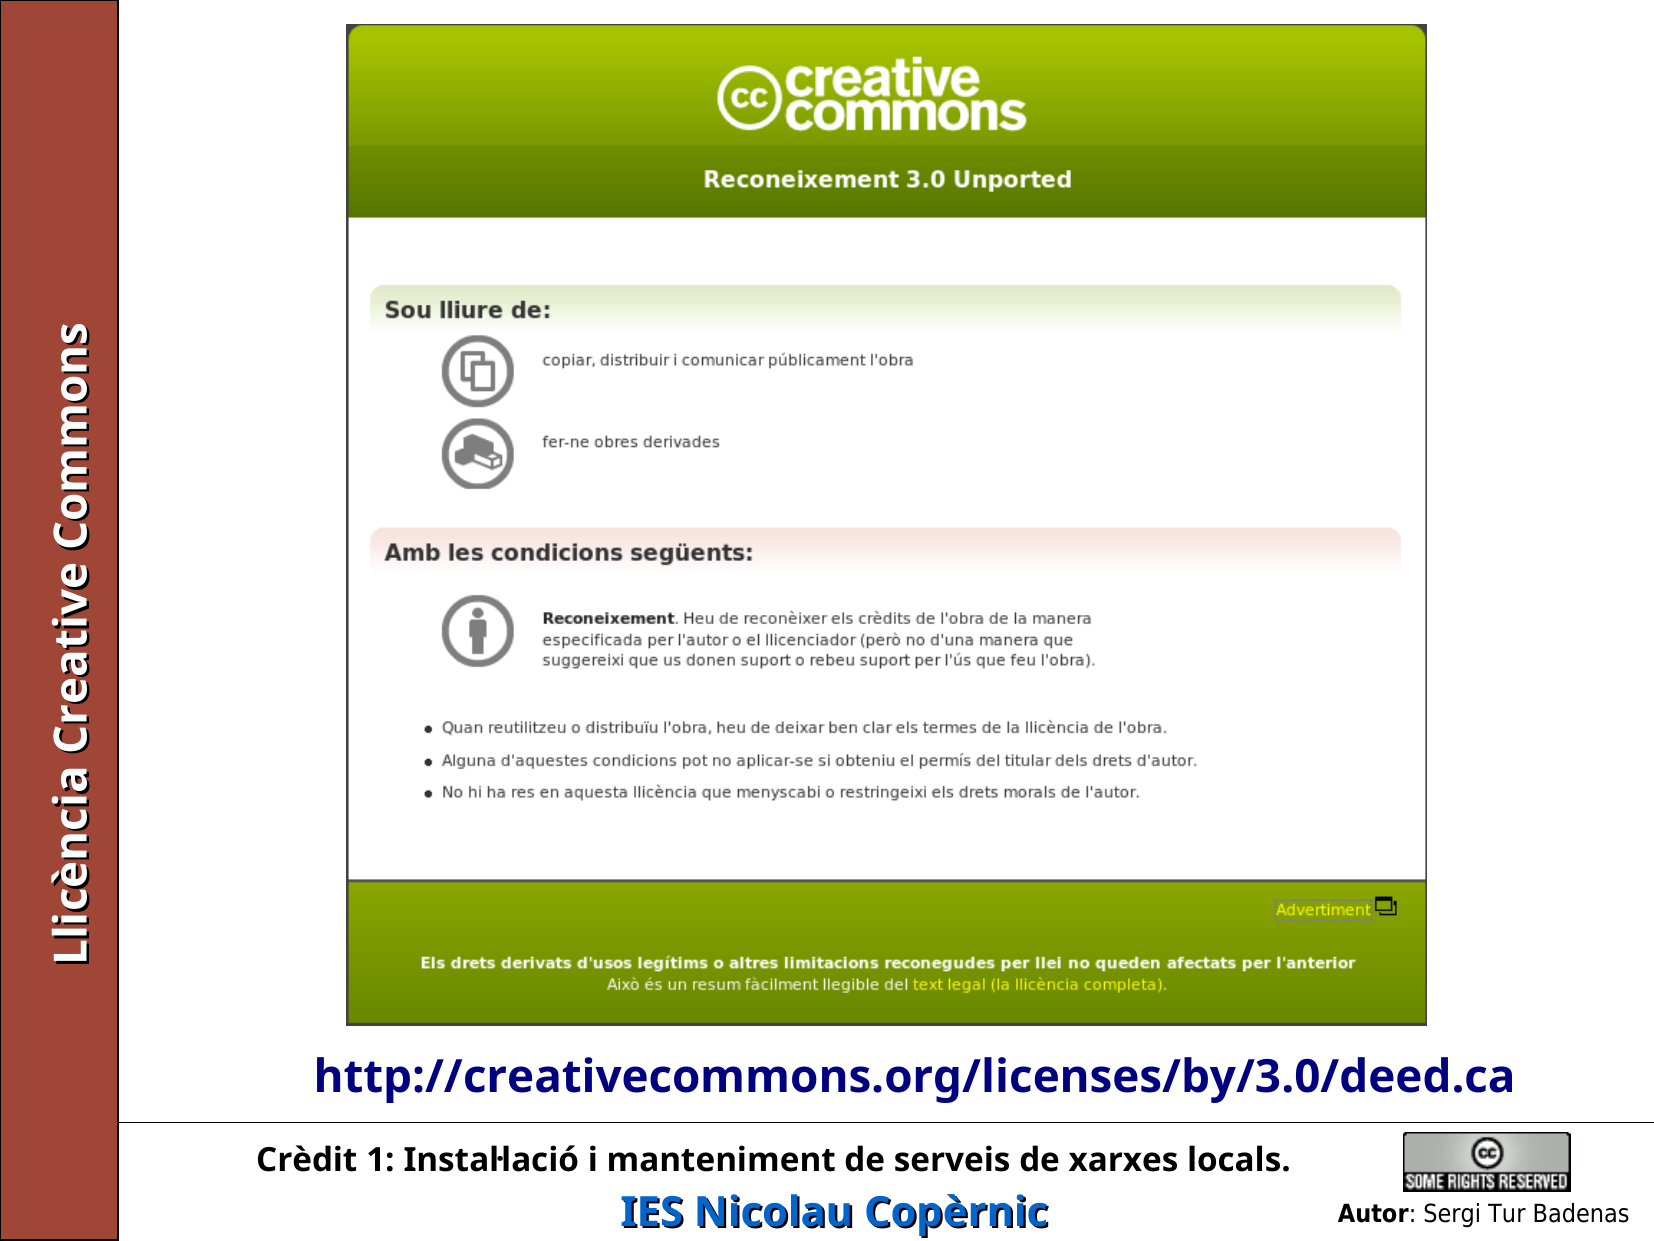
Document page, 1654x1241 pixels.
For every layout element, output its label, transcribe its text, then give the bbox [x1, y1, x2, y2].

picture [1403, 1132, 1571, 1192]
text_box http://creativecommons.org/licenses/by/3.0/deed.ca [298, 1036, 1583, 1098]
picture [346, 24, 1427, 1026]
